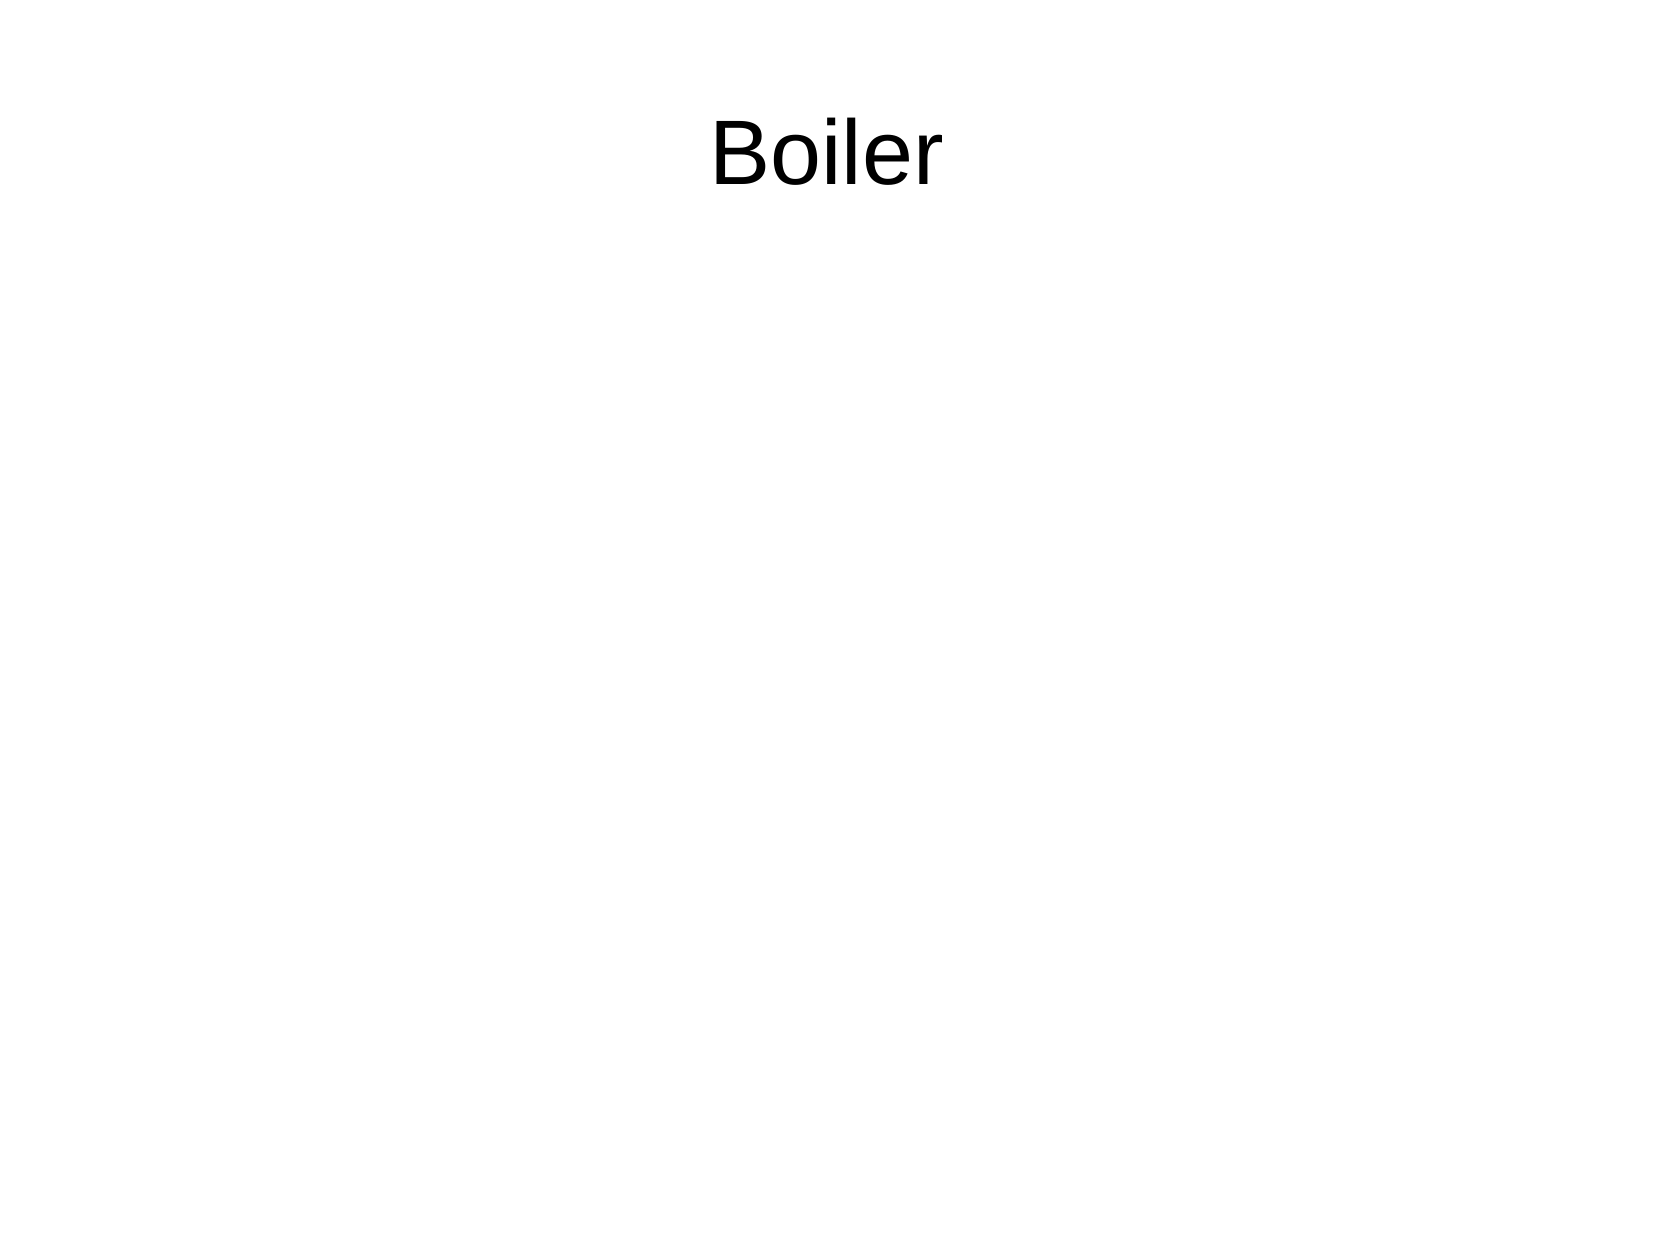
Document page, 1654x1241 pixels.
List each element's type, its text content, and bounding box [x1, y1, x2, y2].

title Boiler [82, 49, 1571, 257]
